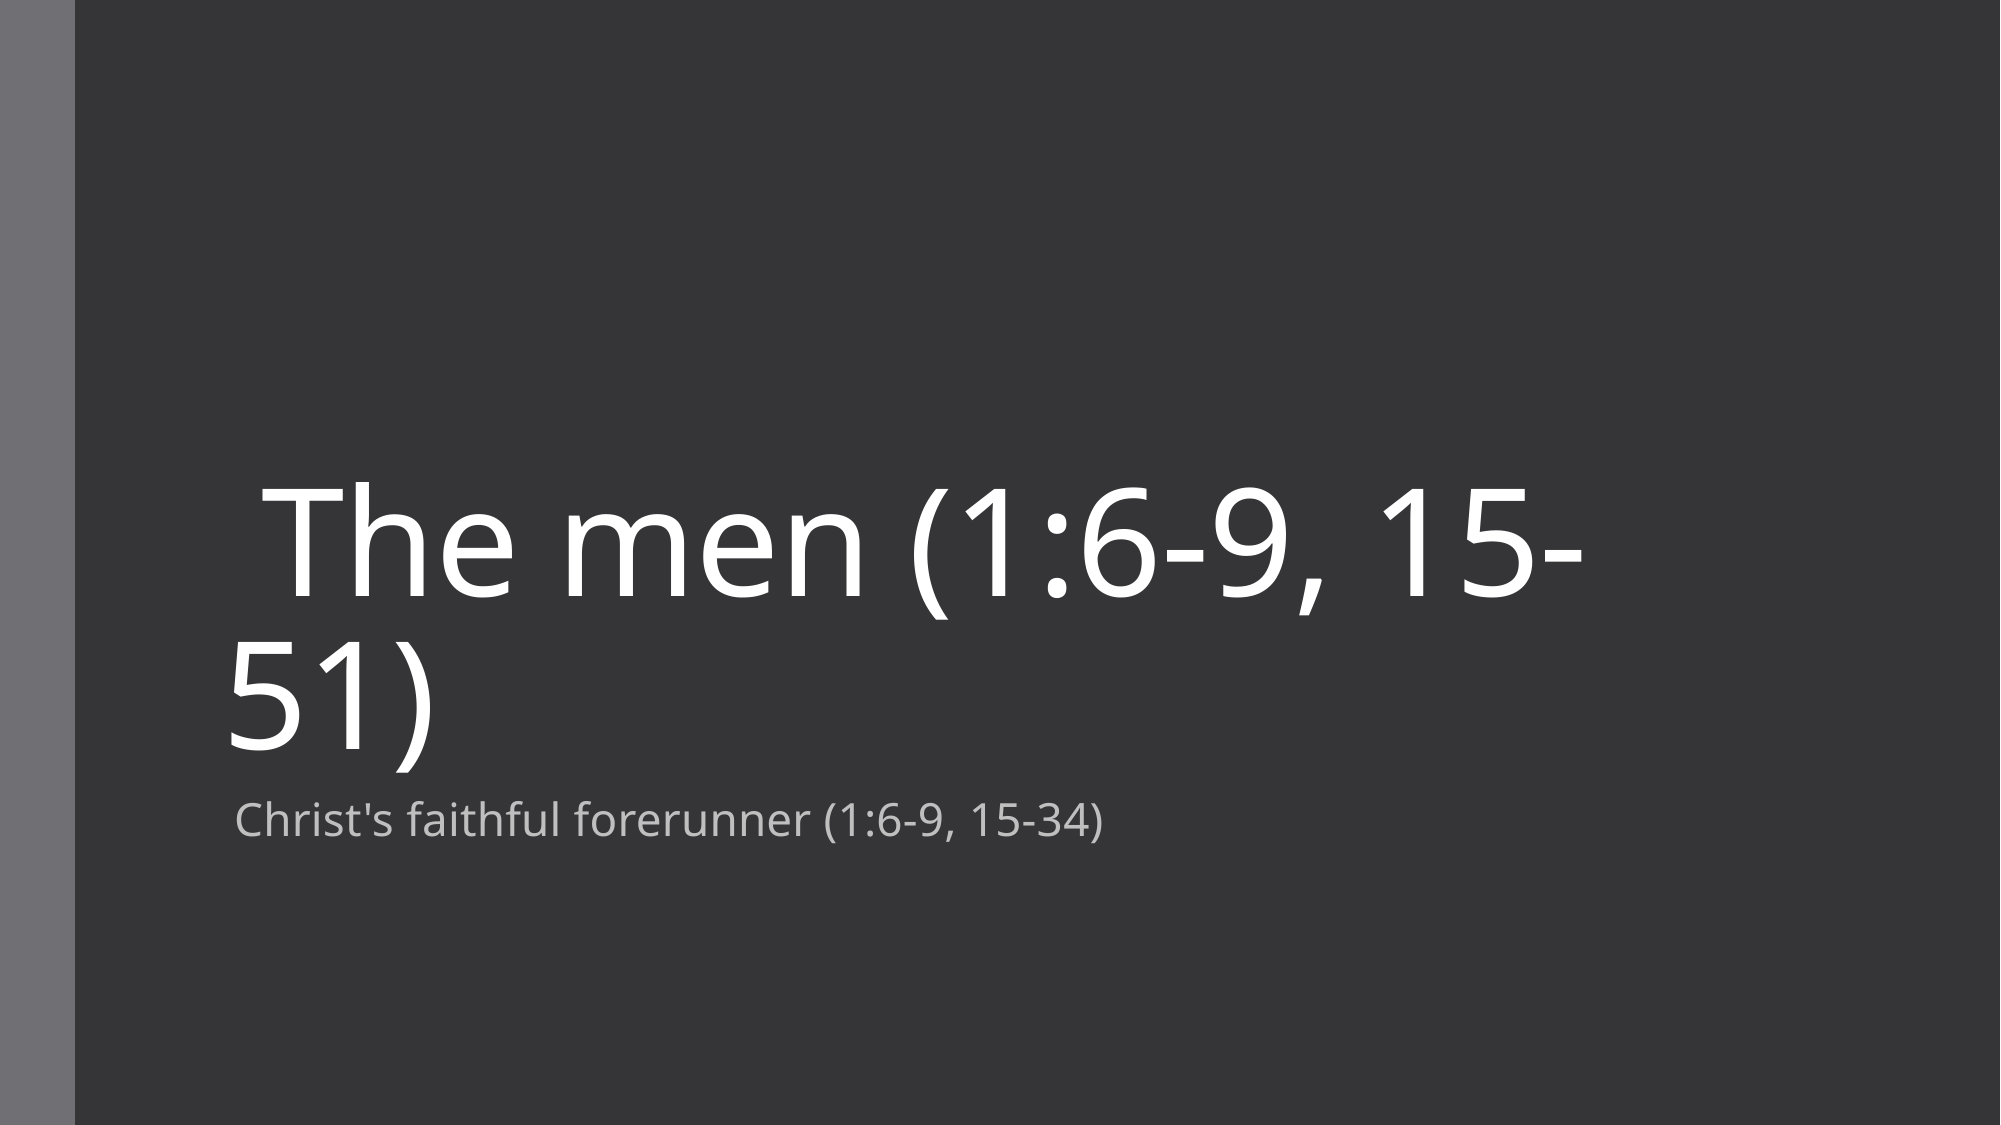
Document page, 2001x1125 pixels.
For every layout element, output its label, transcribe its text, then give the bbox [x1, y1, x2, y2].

title The men (1:6-9, 15-51) [206, 124, 1752, 787]
subtitle Christ's faithful forerunner (1:6-9, 15-34) [206, 787, 1752, 1066]
